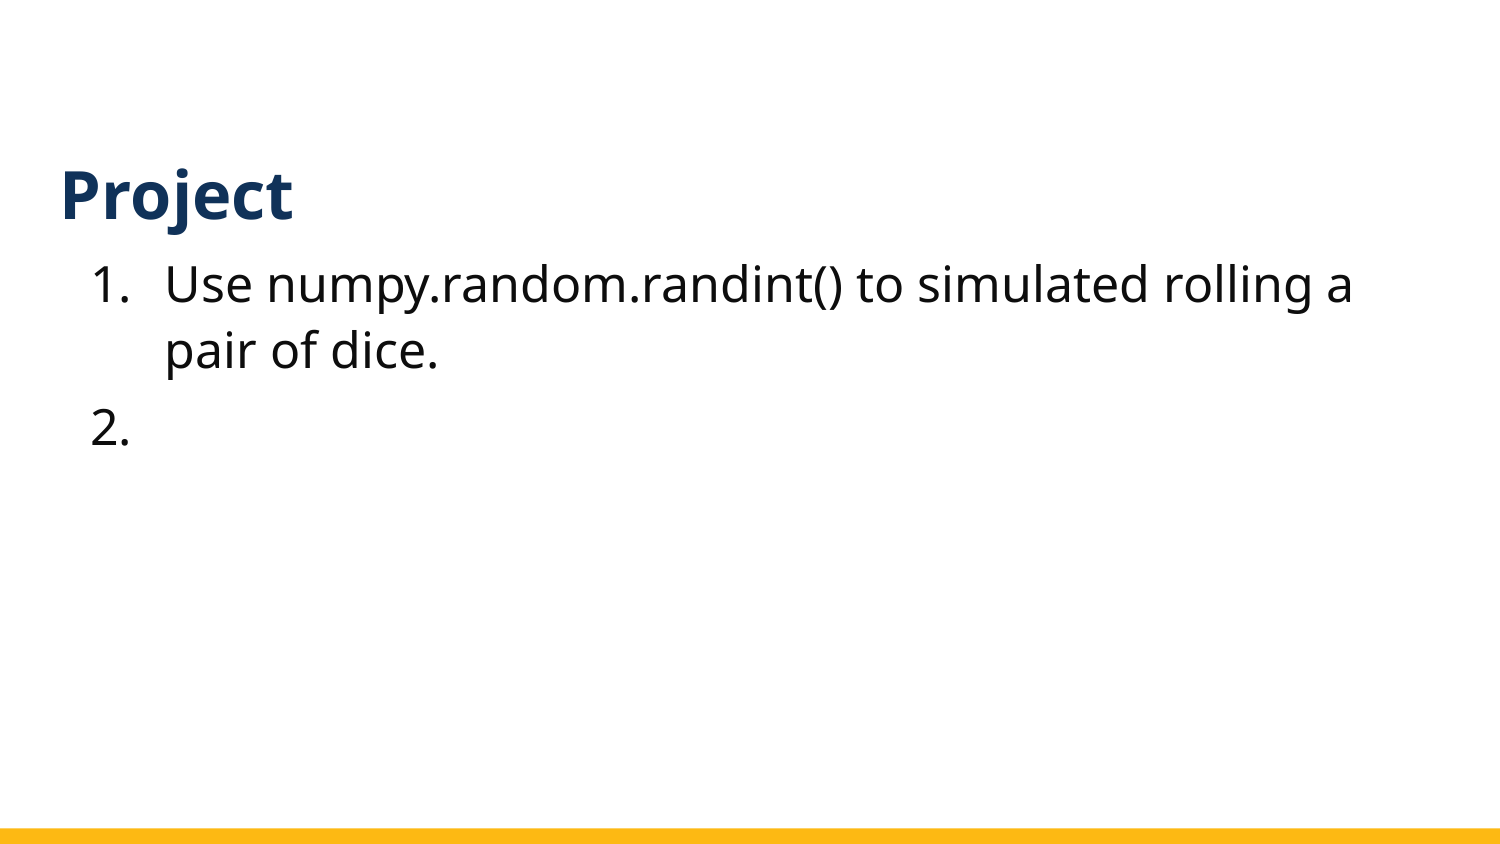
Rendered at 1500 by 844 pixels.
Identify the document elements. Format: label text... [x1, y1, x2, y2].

text_box Use numpy.random.randint() to simulated rolling a pair of dice. [75, 161, 1372, 579]
text_box Project [44, 0, 1470, 240]
